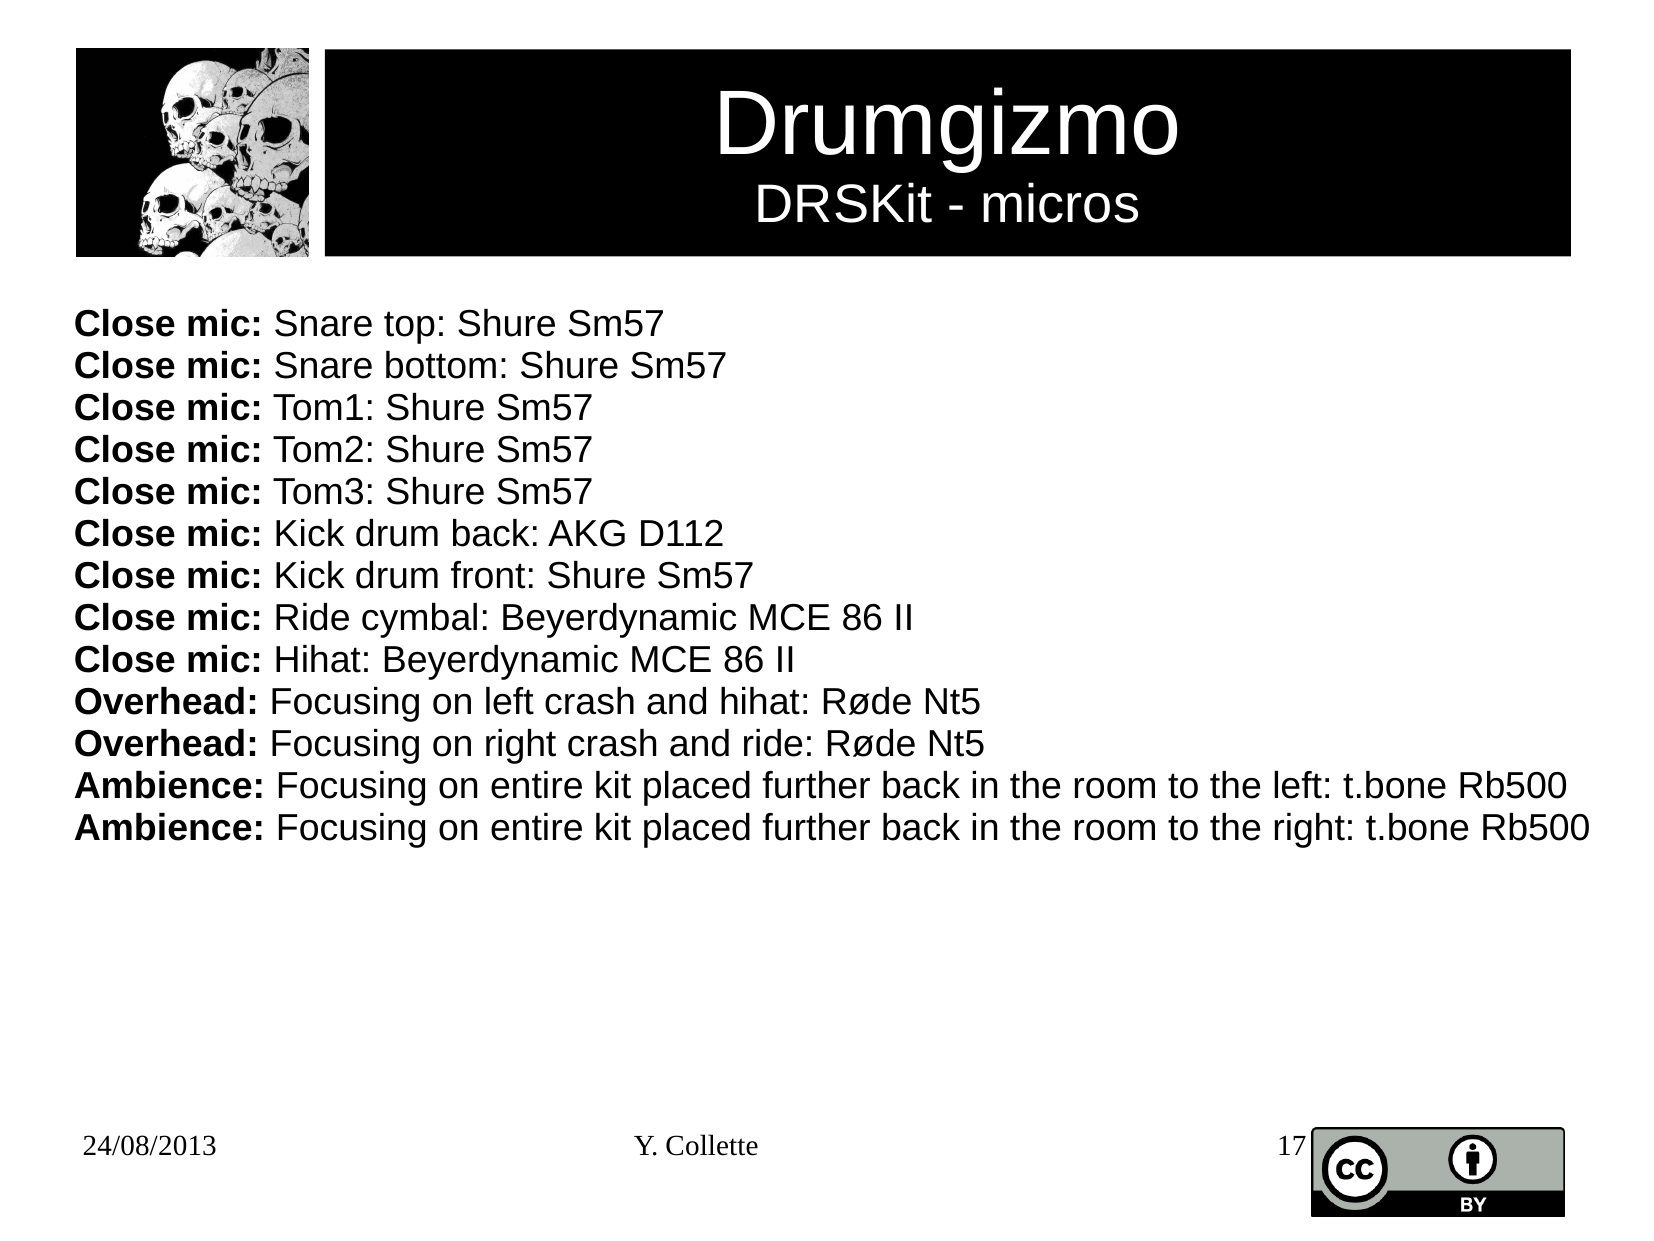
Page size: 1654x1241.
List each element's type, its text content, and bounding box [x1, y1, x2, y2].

picture [1311, 1127, 1565, 1217]
picture [76, 48, 309, 257]
text_box Close mic: Snare top: Shure Sm57 Close mic: Snare bottom: Shure Sm57 Close mic: Tom1: Shure Sm57 Close mic: Tom2: Shure Sm57 Close mic: Tom3: Shure Sm57 Close mic: Kick drum back: AKG D112 Close mic: Kick drum front: Shure Sm57 Close mic: Ride cymbal: Beyerdynamic MCE 86 II Close mic: Hihat: Beyerdynamic MCE 86 II Overhead: Focusing on left crash and hihat: Røde Nt5 Overhead: Focusing on right crash and ride: Røde Nt5 Ambience: Focusing on entire kit placed further back in the room to the left: t.bone Rb500 Ambience: Focusing on entire kit placed further back in the room to the right: t.bone Rb500 [59, 295, 1619, 898]
title Drumgizmo DRSKit - micros [324, 49, 1571, 257]
